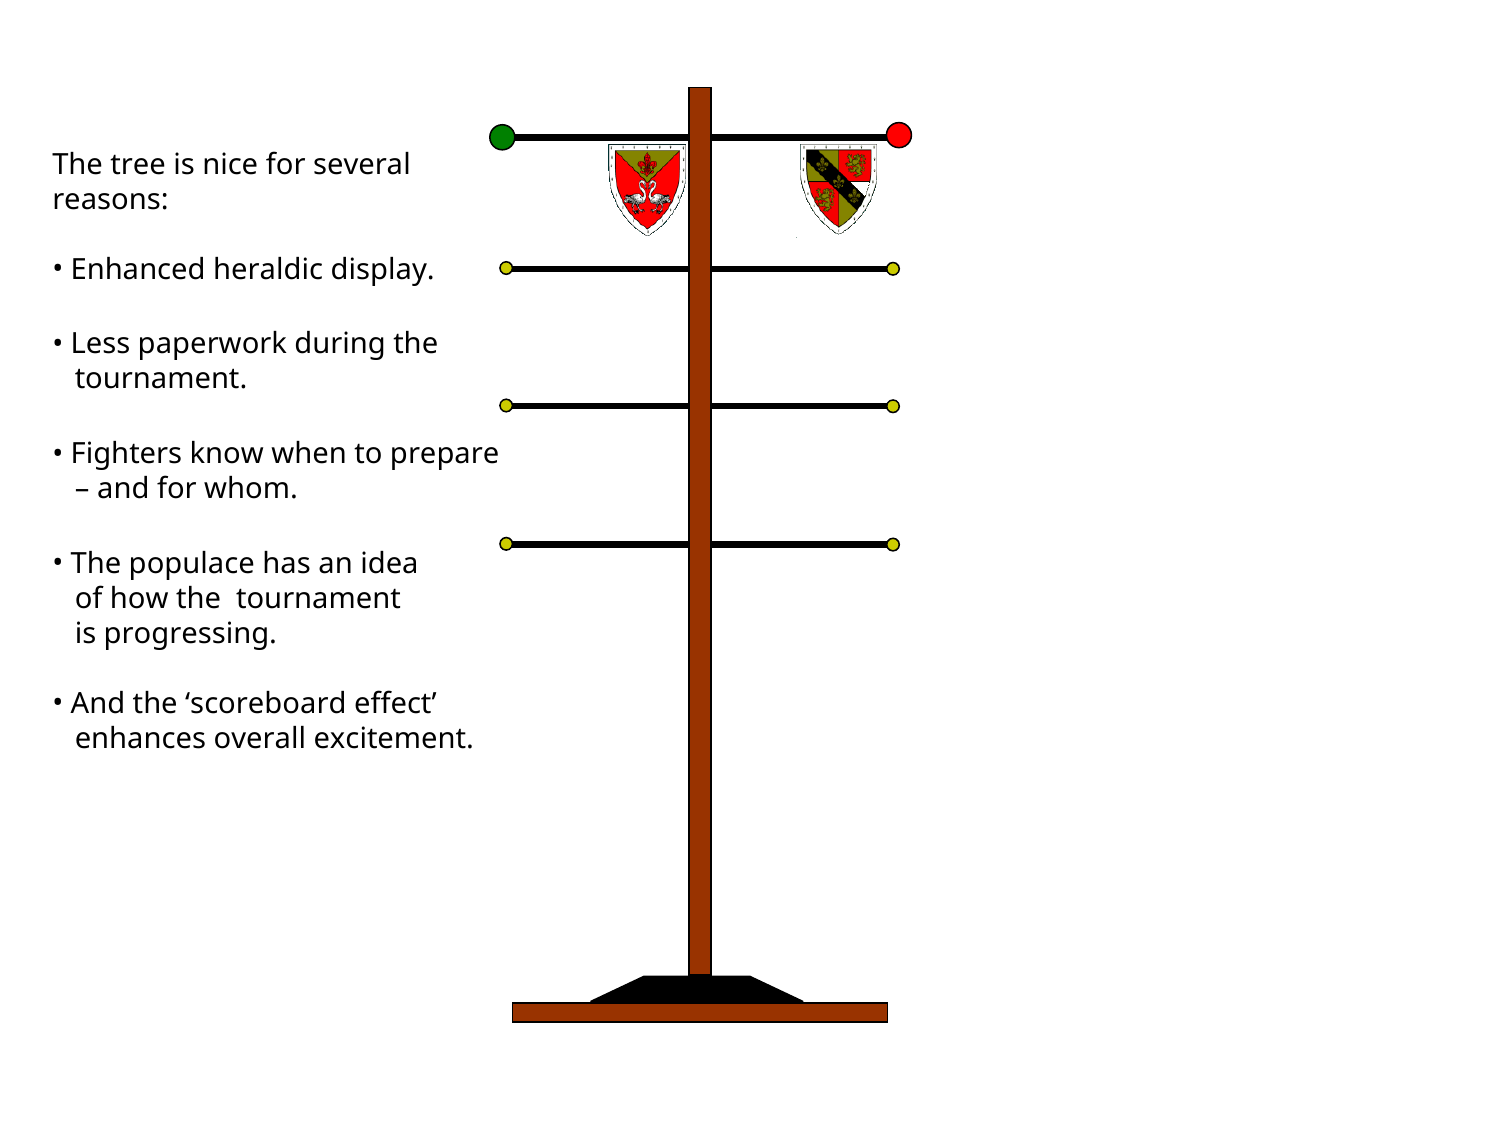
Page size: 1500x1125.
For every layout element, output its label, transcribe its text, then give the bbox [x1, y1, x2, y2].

text_box [886, 399, 900, 413]
text_box [886, 538, 900, 551]
text_box [489, 124, 515, 137]
text_box [886, 262, 900, 276]
picture [796, 141, 881, 238]
text_box The tree is nice for several reasons: Enhanced heraldic display. Less paperwork during the tournament. Fighters know when to prepare – and for whom. The populace has an idea of how the tournament is progressing. And the ‘scoreboard effect’ enhances overall excitement. [37, 137, 523, 762]
text_box [886, 122, 912, 148]
text_box [512, 1003, 888, 1022]
text_box [590, 87, 804, 1002]
picture [605, 141, 688, 241]
